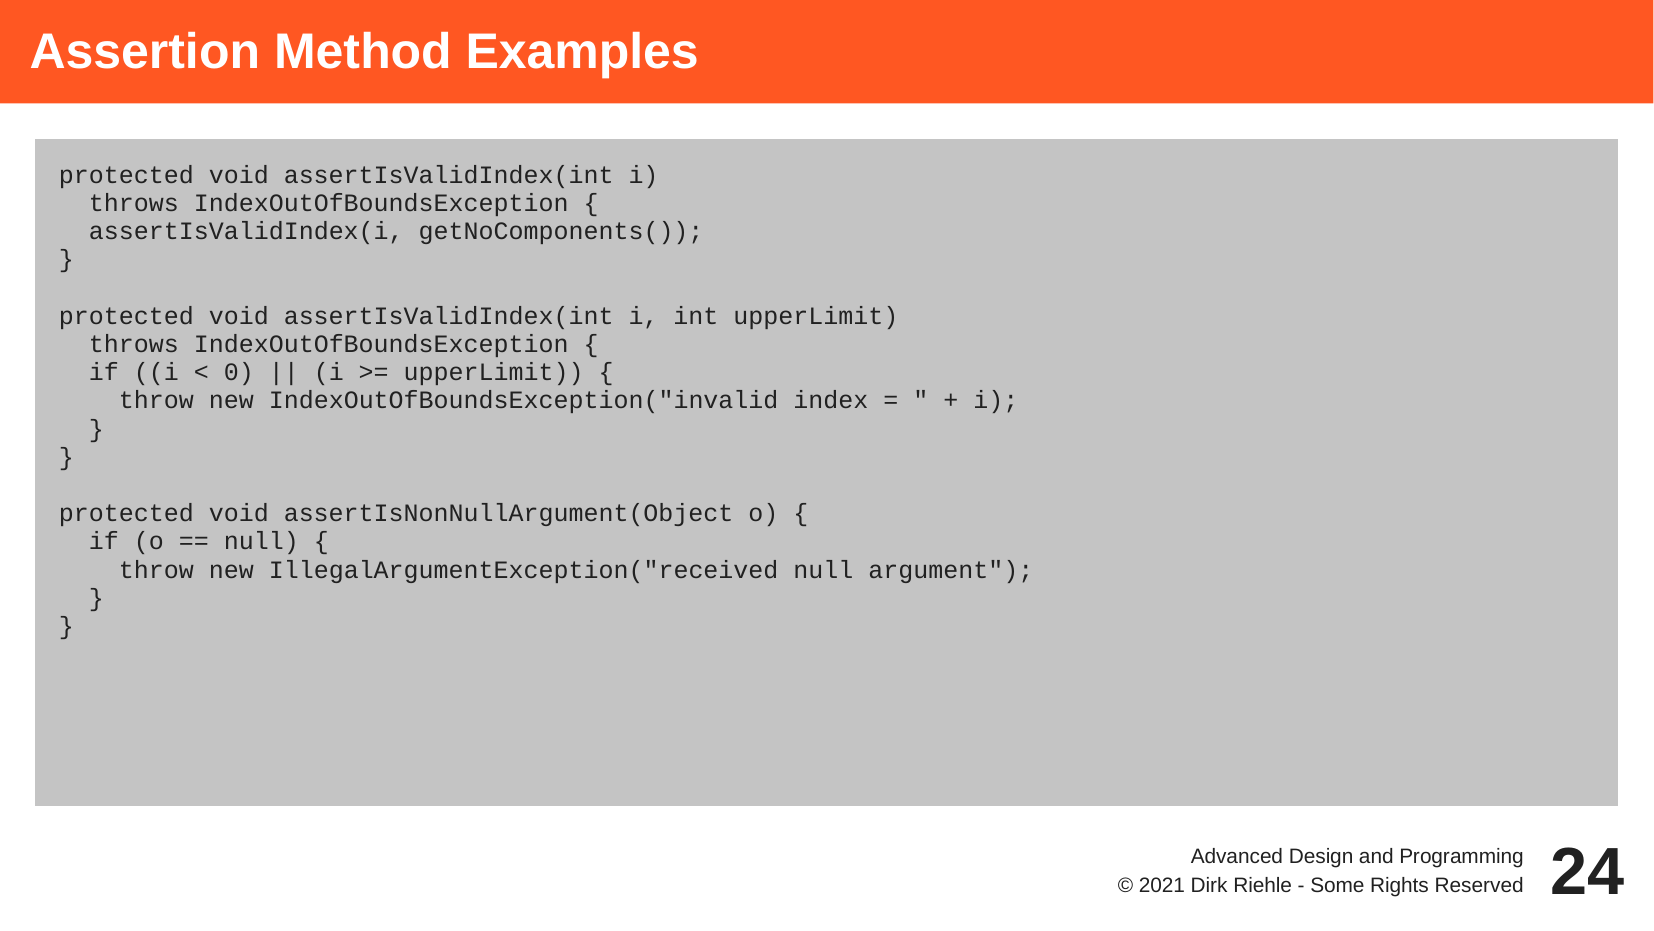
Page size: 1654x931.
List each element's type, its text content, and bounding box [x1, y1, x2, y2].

title Assertion Method Examples [0, 0, 1654, 104]
list protected void assertIsValidIndex(int i) throws IndexOutOfBoundsException { assertIsValidIndex(i, getNoComponents()); } protected void assertIsValidIndex(int i, int upperLimit) throws IndexOutOfBoundsException { if ((i < 0) || (i >= upperLimit)) { throw new IndexOutOfBoundsException("invalid index = " + i); } } protected void assertIsNonNullArgument(Object o) { if (o == null) { throw new IllegalArgumentException("received null argument"); } } [29, 132, 1625, 813]
